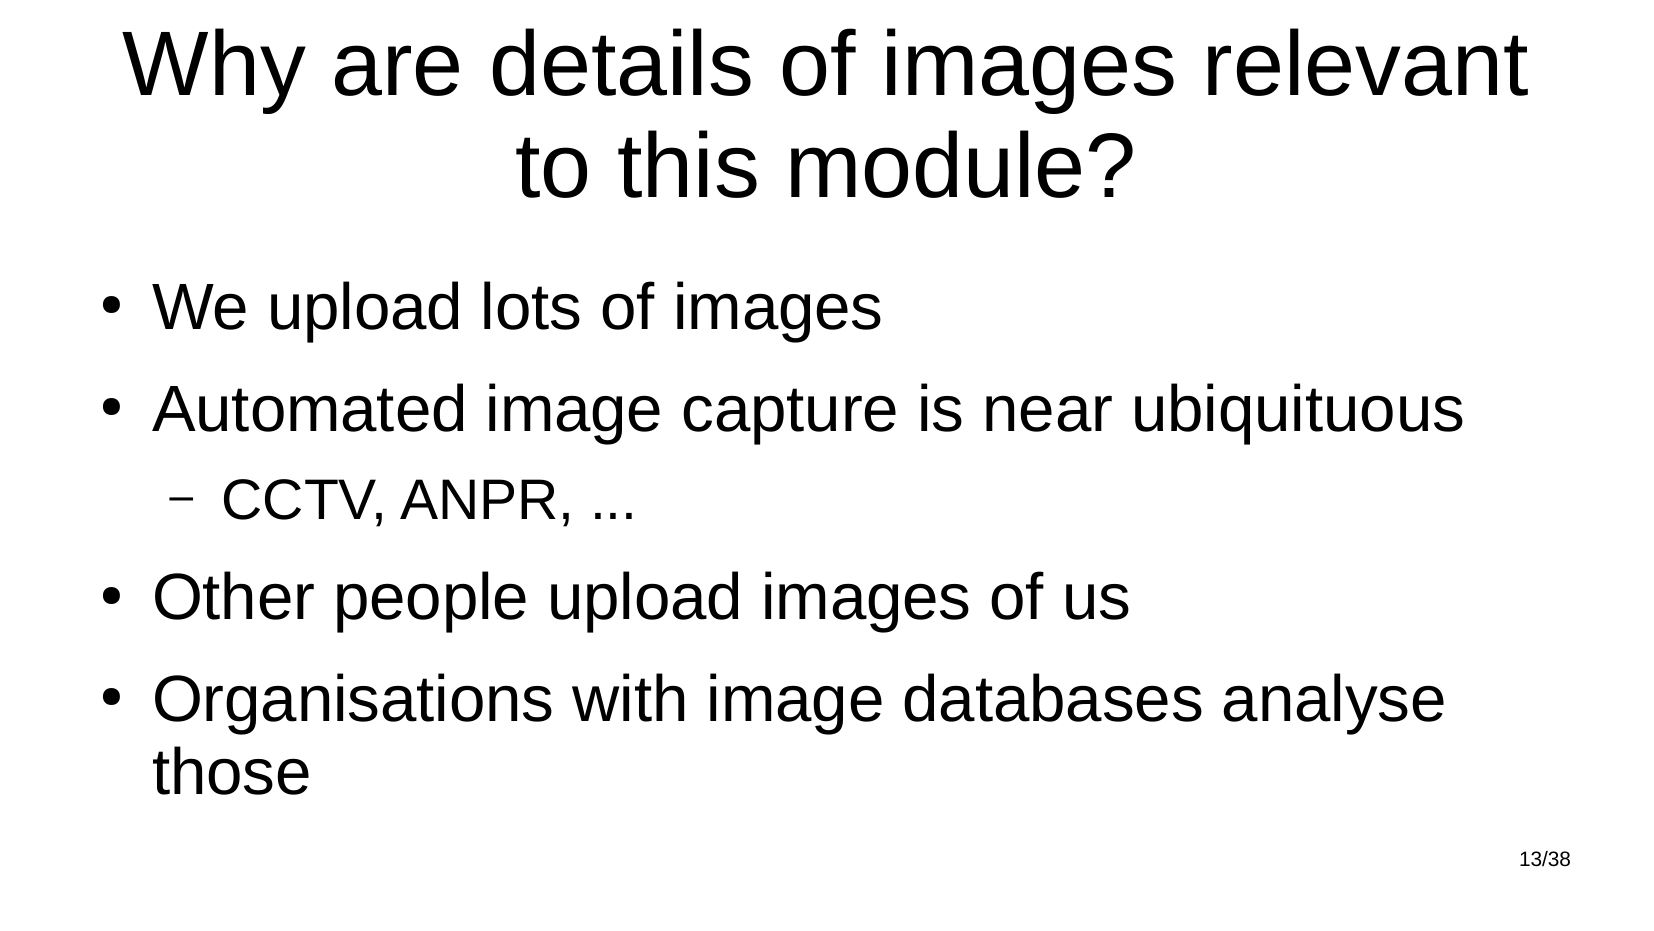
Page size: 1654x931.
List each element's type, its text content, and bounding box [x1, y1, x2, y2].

list We upload lots of images Automated image capture is near ubiquituous CCTV, ANPR, ... Other people upload images of us Organisations with image databases analyse those [82, 270, 1571, 811]
title Why are details of images relevant to this module? [82, 12, 1571, 218]
